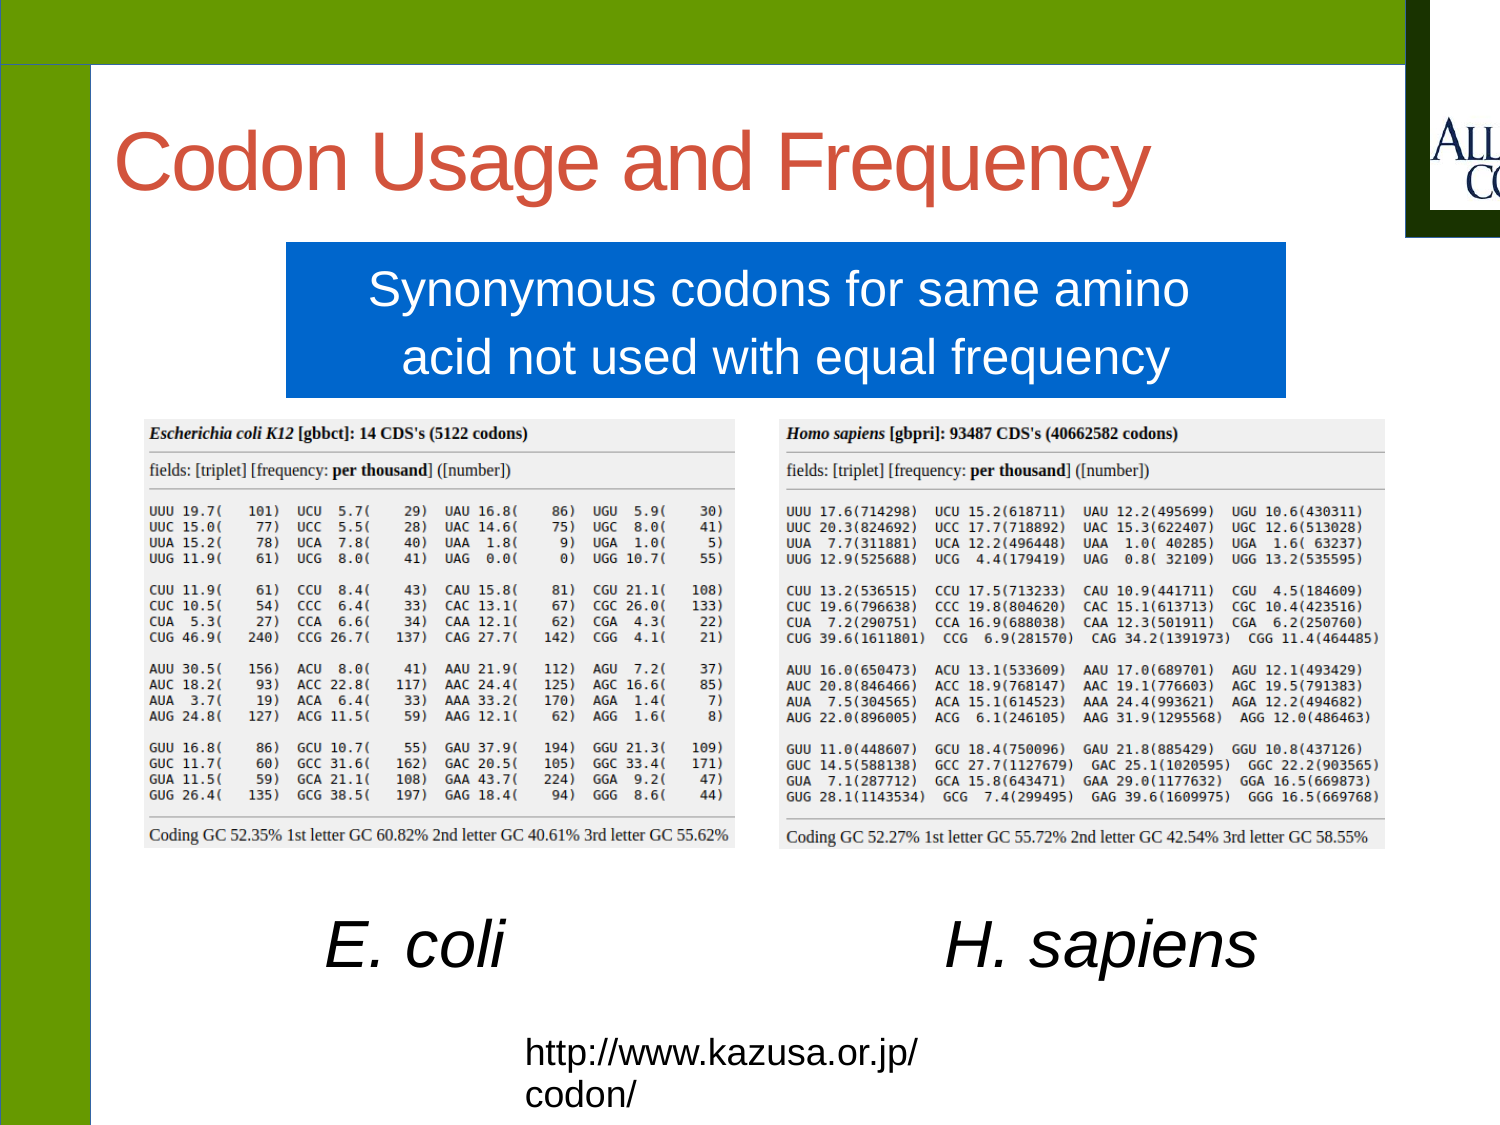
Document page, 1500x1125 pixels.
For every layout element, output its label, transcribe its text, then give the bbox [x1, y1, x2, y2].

picture [779, 419, 1385, 849]
picture [1430, 0, 1500, 210]
text_box http://www.kazusa.or.jp/codon/ [510, 1023, 1046, 1122]
text_box E. coli [309, 900, 522, 990]
text_box H. sapiens [929, 900, 1276, 990]
text_box [0, 0, 1500, 1125]
list Synonymous codons for same amino acid not used with equal frequency [282, 238, 1291, 403]
picture [144, 419, 735, 848]
title Codon Usage and Frequency [98, 75, 1449, 239]
